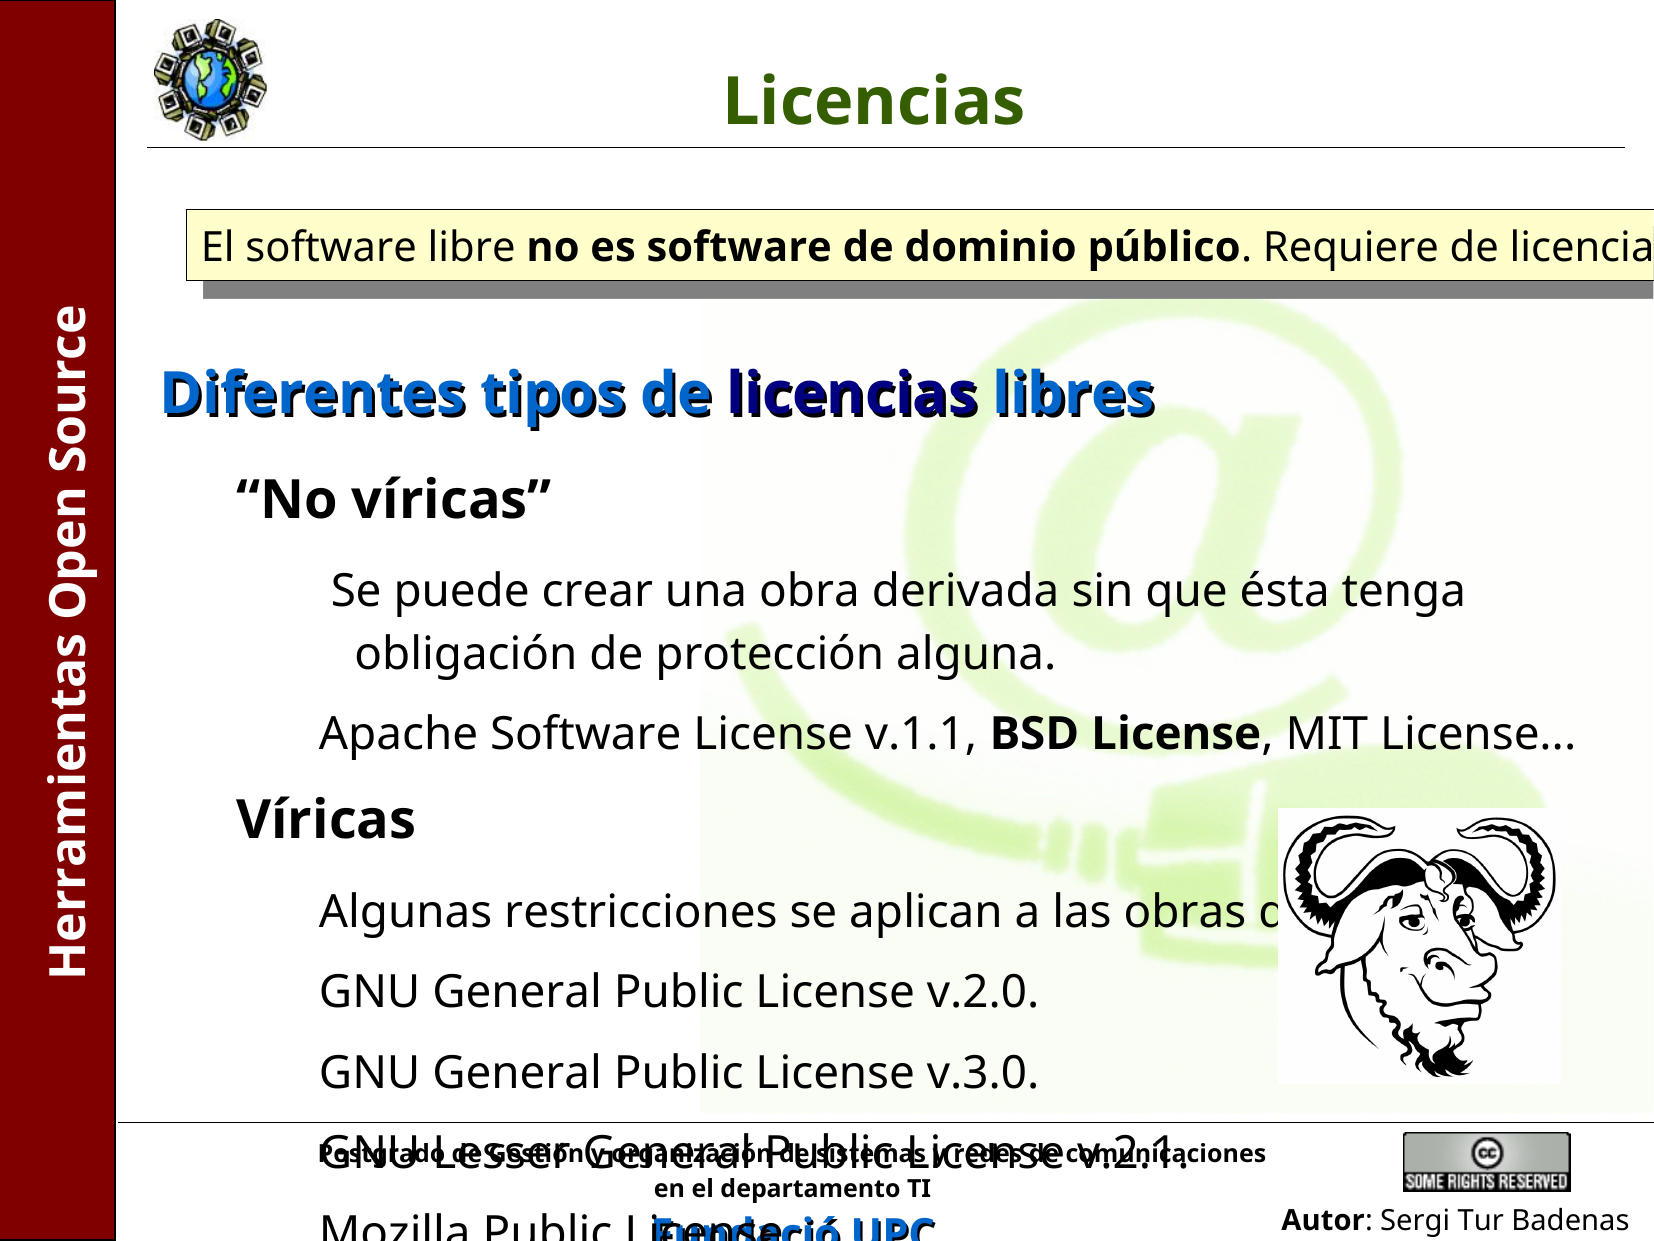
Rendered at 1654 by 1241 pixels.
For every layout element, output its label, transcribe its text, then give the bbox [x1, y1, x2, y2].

picture [700, 299, 1654, 1113]
list Diferentes tipos de licencias libres “No víricas” Se puede crear una obra derivada sin que ésta tenga obligación de protección alguna. Apache Software License v.1.1, BSD License, MIT License... Víricas Algunas restricciones se aplican a las obras derivadas. GNU General Public License v.2.0. GNU General Public License v.3.0. GNU Lesser General Public License v.2.1. Mozilla Public License [141, 242, 1630, 1078]
title Licencias [129, 56, 1619, 141]
picture [1007, 1078, 1019, 1085]
text_box El software libre no es software de dominio público. Requiere de licencia [186, 209, 1612, 266]
picture [154, 19, 268, 56]
picture [1403, 1132, 1571, 1192]
